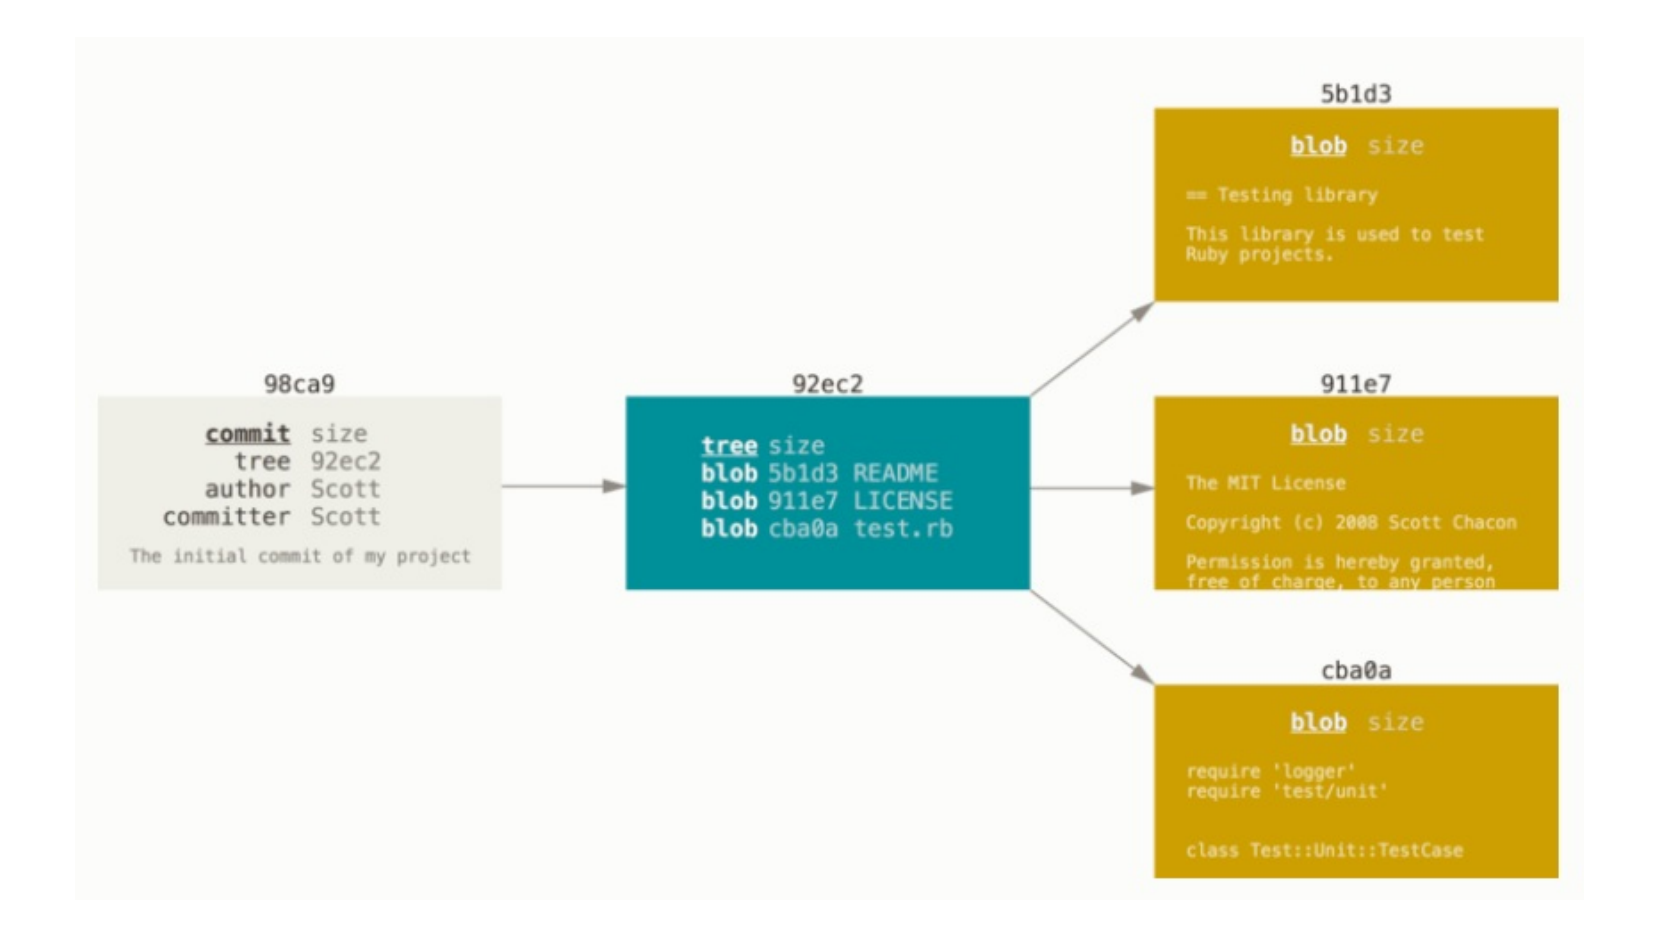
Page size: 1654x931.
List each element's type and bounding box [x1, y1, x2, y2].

picture [75, 37, 1584, 901]
